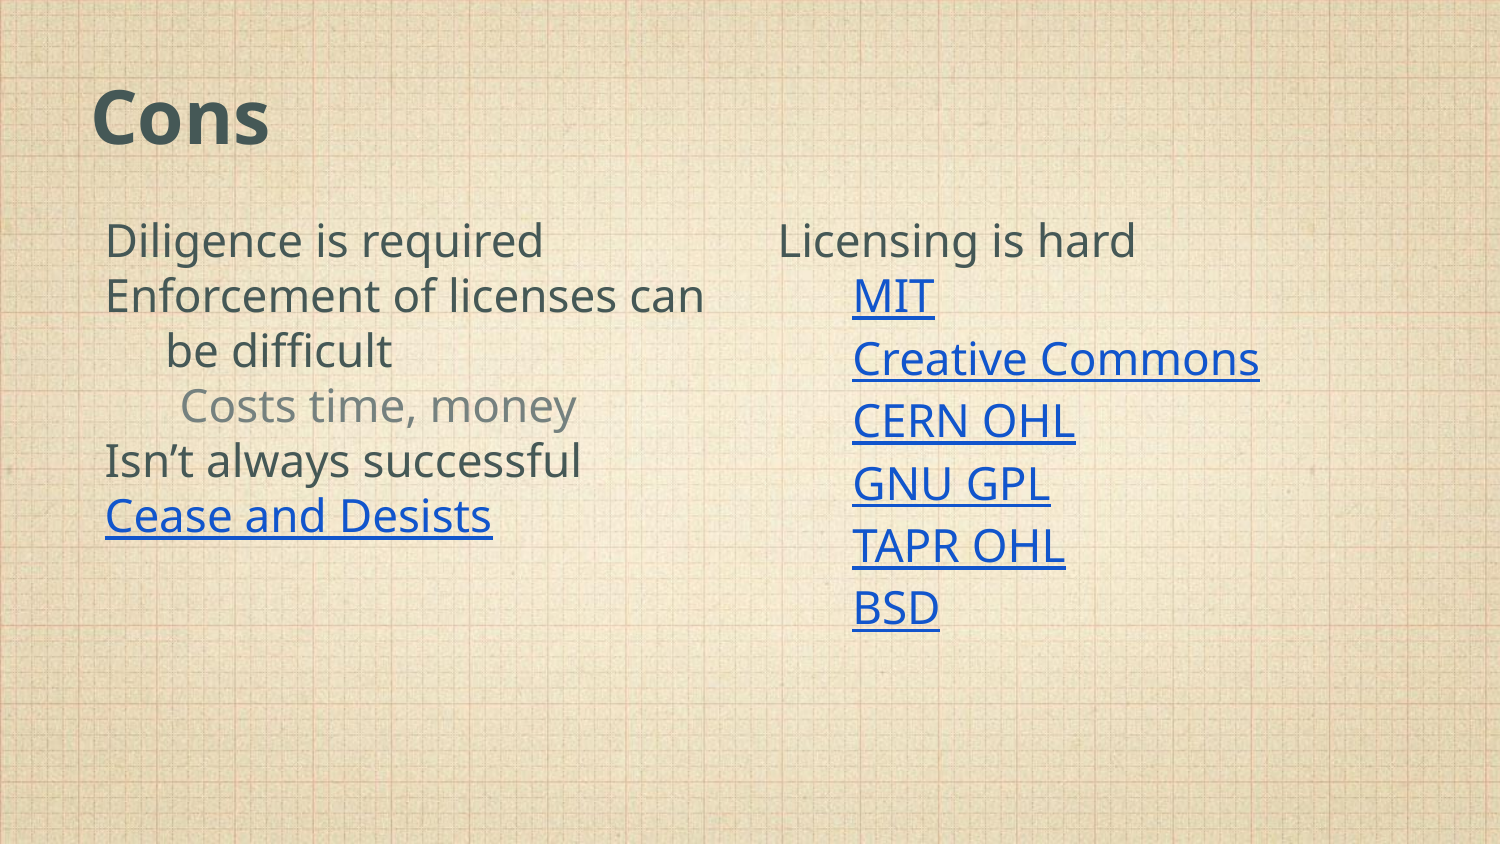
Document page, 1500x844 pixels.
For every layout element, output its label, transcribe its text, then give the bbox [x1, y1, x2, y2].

list Licensing is hard MIT Creative Commons CERN OHL GNU GPL TAPR OHL BSD [747, 196, 1416, 808]
picture [0, 0, 1500, 844]
list Diligence is required Enforcement of licenses can be difficult Costs time, money Isn’t always successful Cease and Desists [75, 196, 743, 808]
title Cons [75, 33, 1425, 175]
